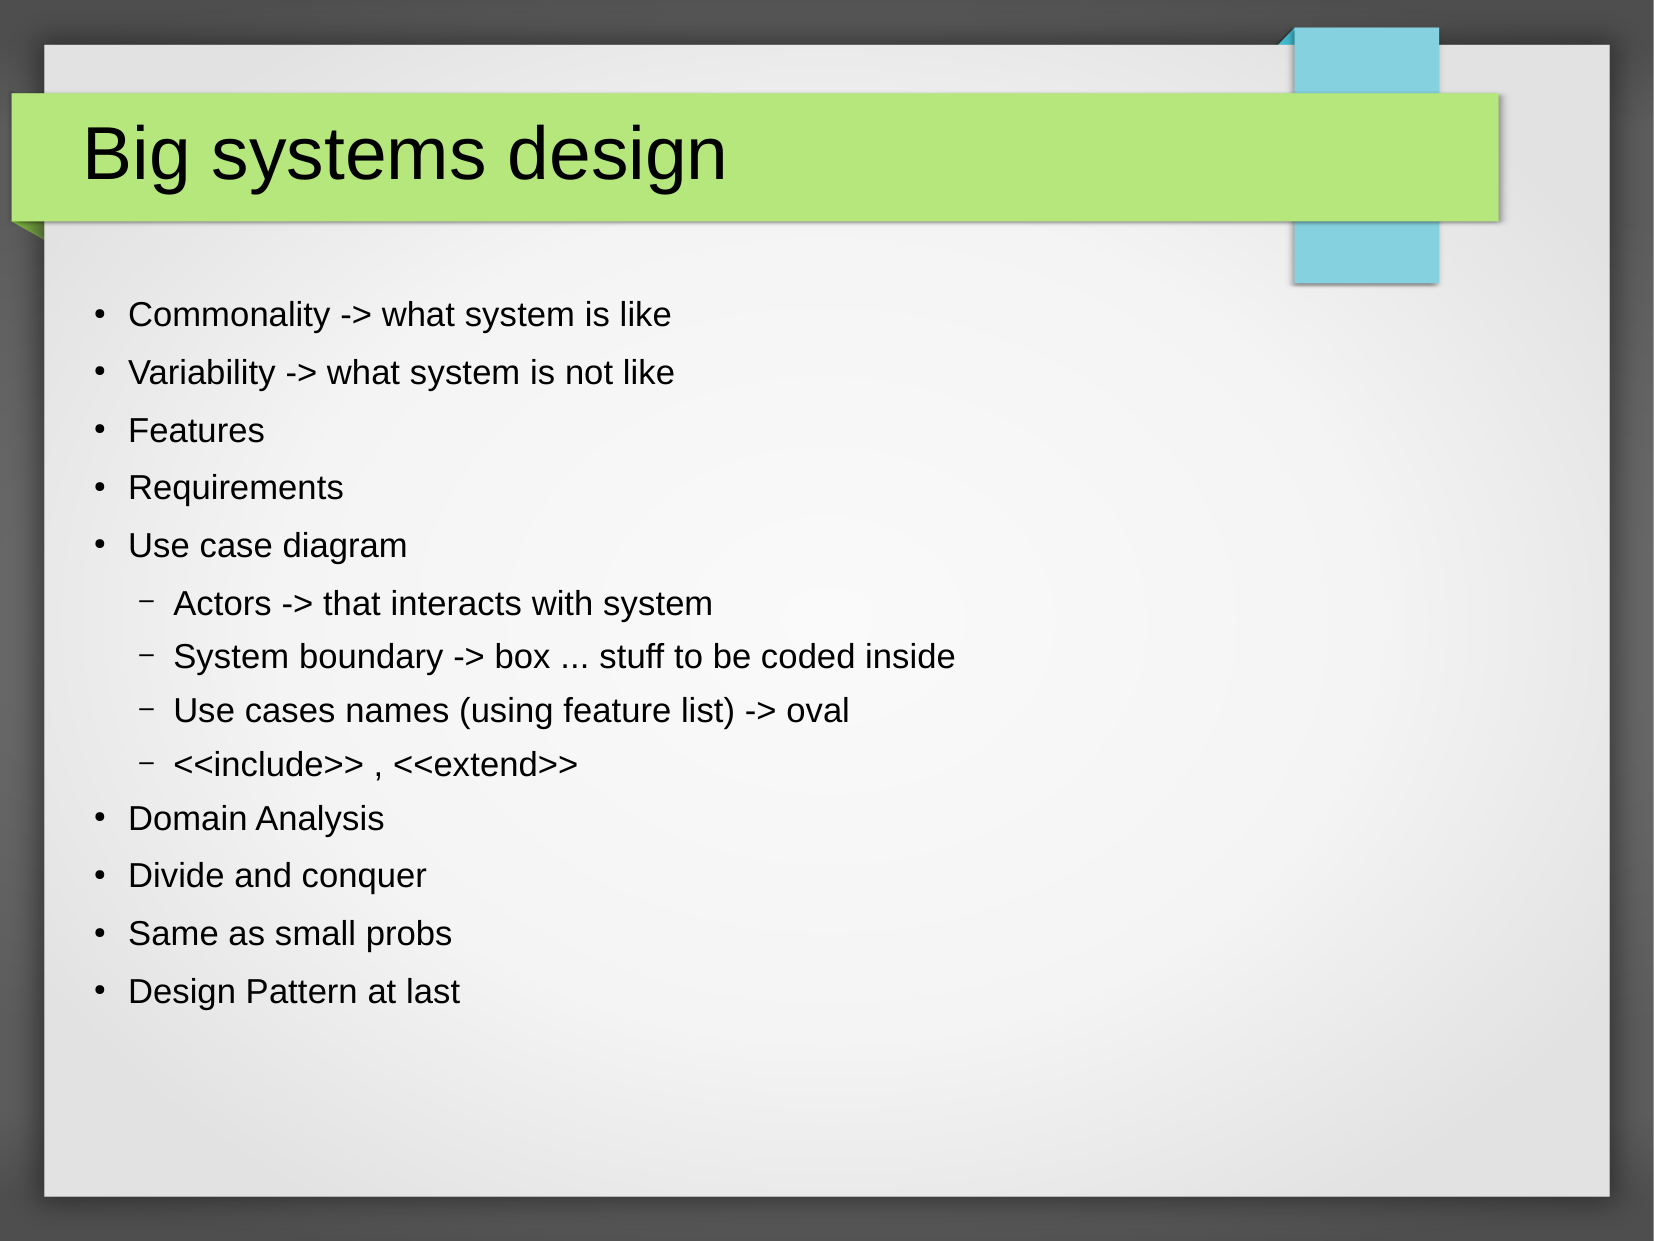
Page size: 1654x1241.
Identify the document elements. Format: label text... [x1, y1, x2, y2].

list Commonality -> what system is like Variability -> what system is not like Features Requirements Use case diagram Actors -> that interacts with system System boundary -> box ... stuff to be coded inside Use cases names (using feature list) -> oval <<include>> , <<extend>> Domain Analysis Divide and conquer Same as small probs Design Pattern at last [82, 295, 1571, 1015]
picture [0, 0, 1654, 1241]
title Big systems design [82, 94, 1264, 213]
